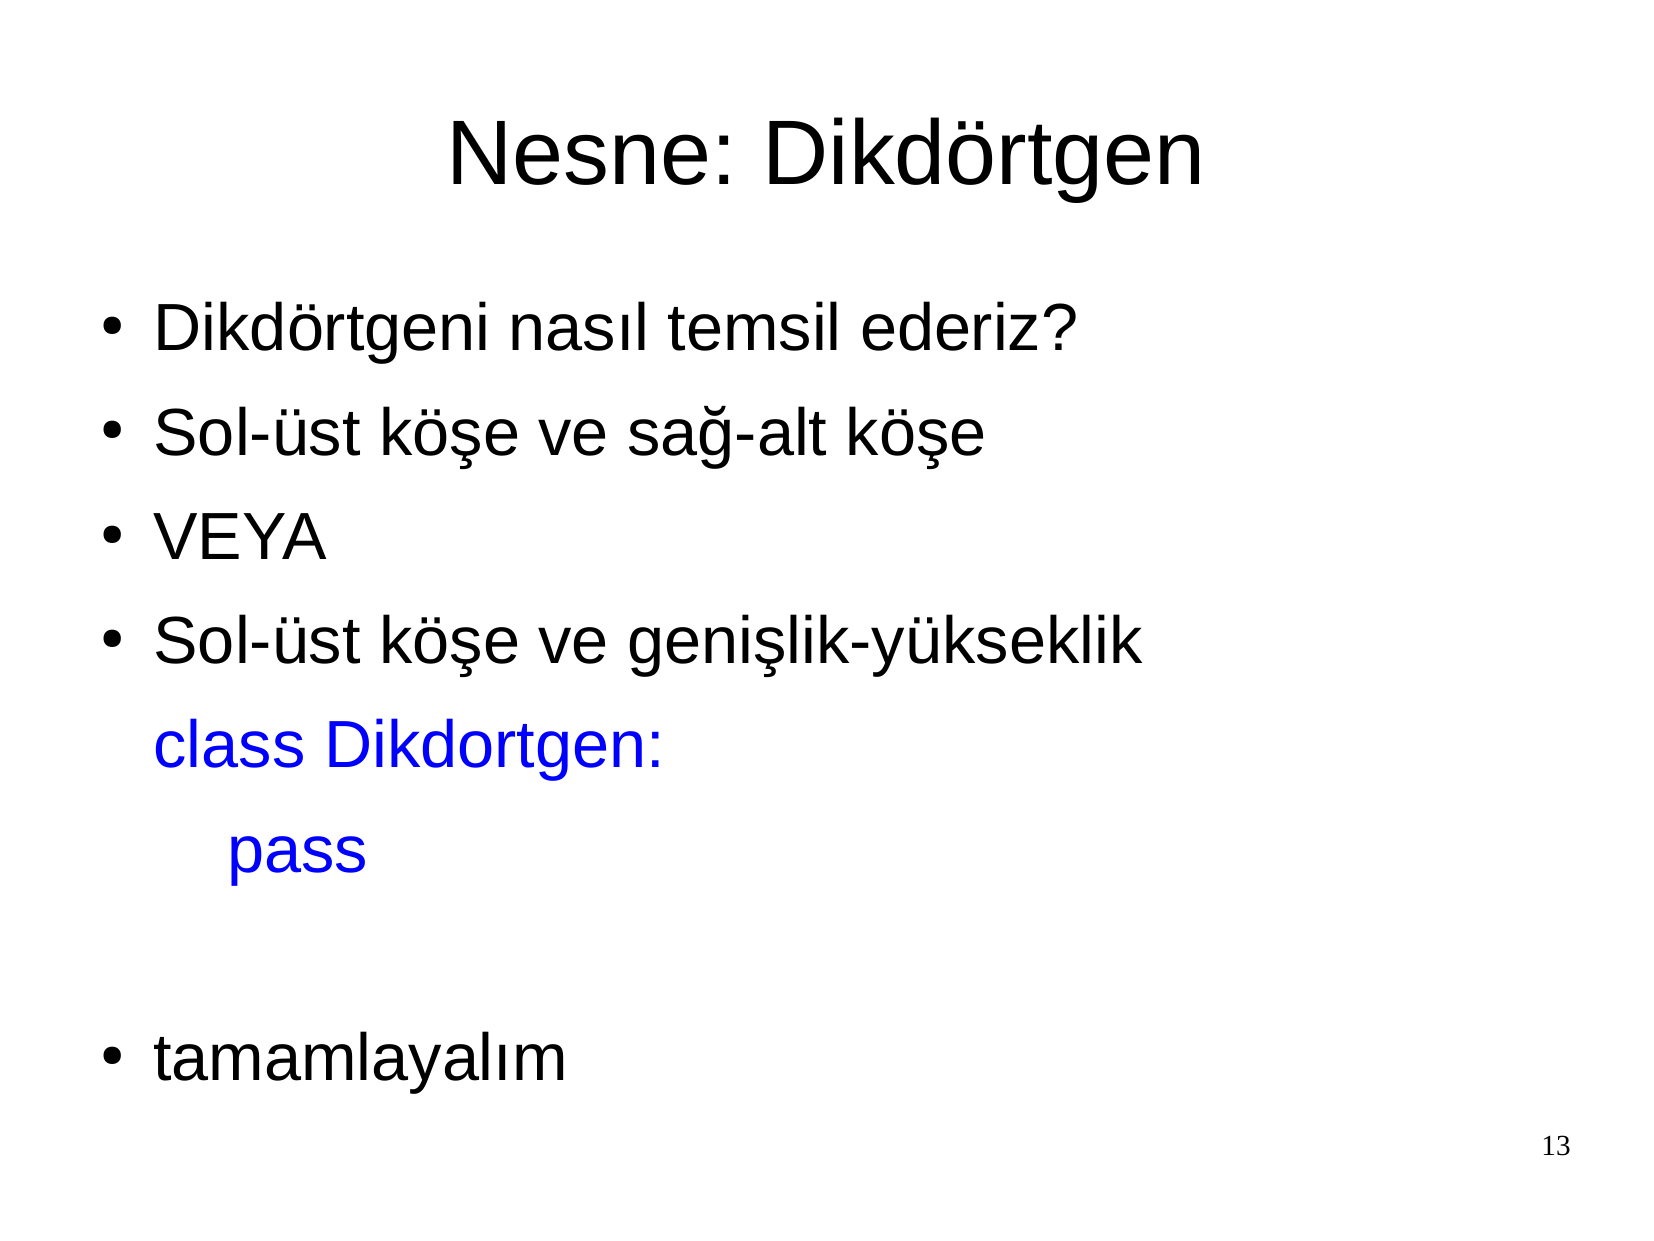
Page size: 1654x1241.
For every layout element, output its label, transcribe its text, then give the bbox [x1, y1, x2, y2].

title Nesne: Dikdörtgen [82, 56, 1571, 250]
list Dikdörtgeni nasıl temsil ederiz? Sol-üst köşe ve sağ-alt köşe VEYA Sol-üst köşe ve genişlik-yükseklik class Dikdortgen: pass tamamlayalım [82, 290, 1571, 1109]
